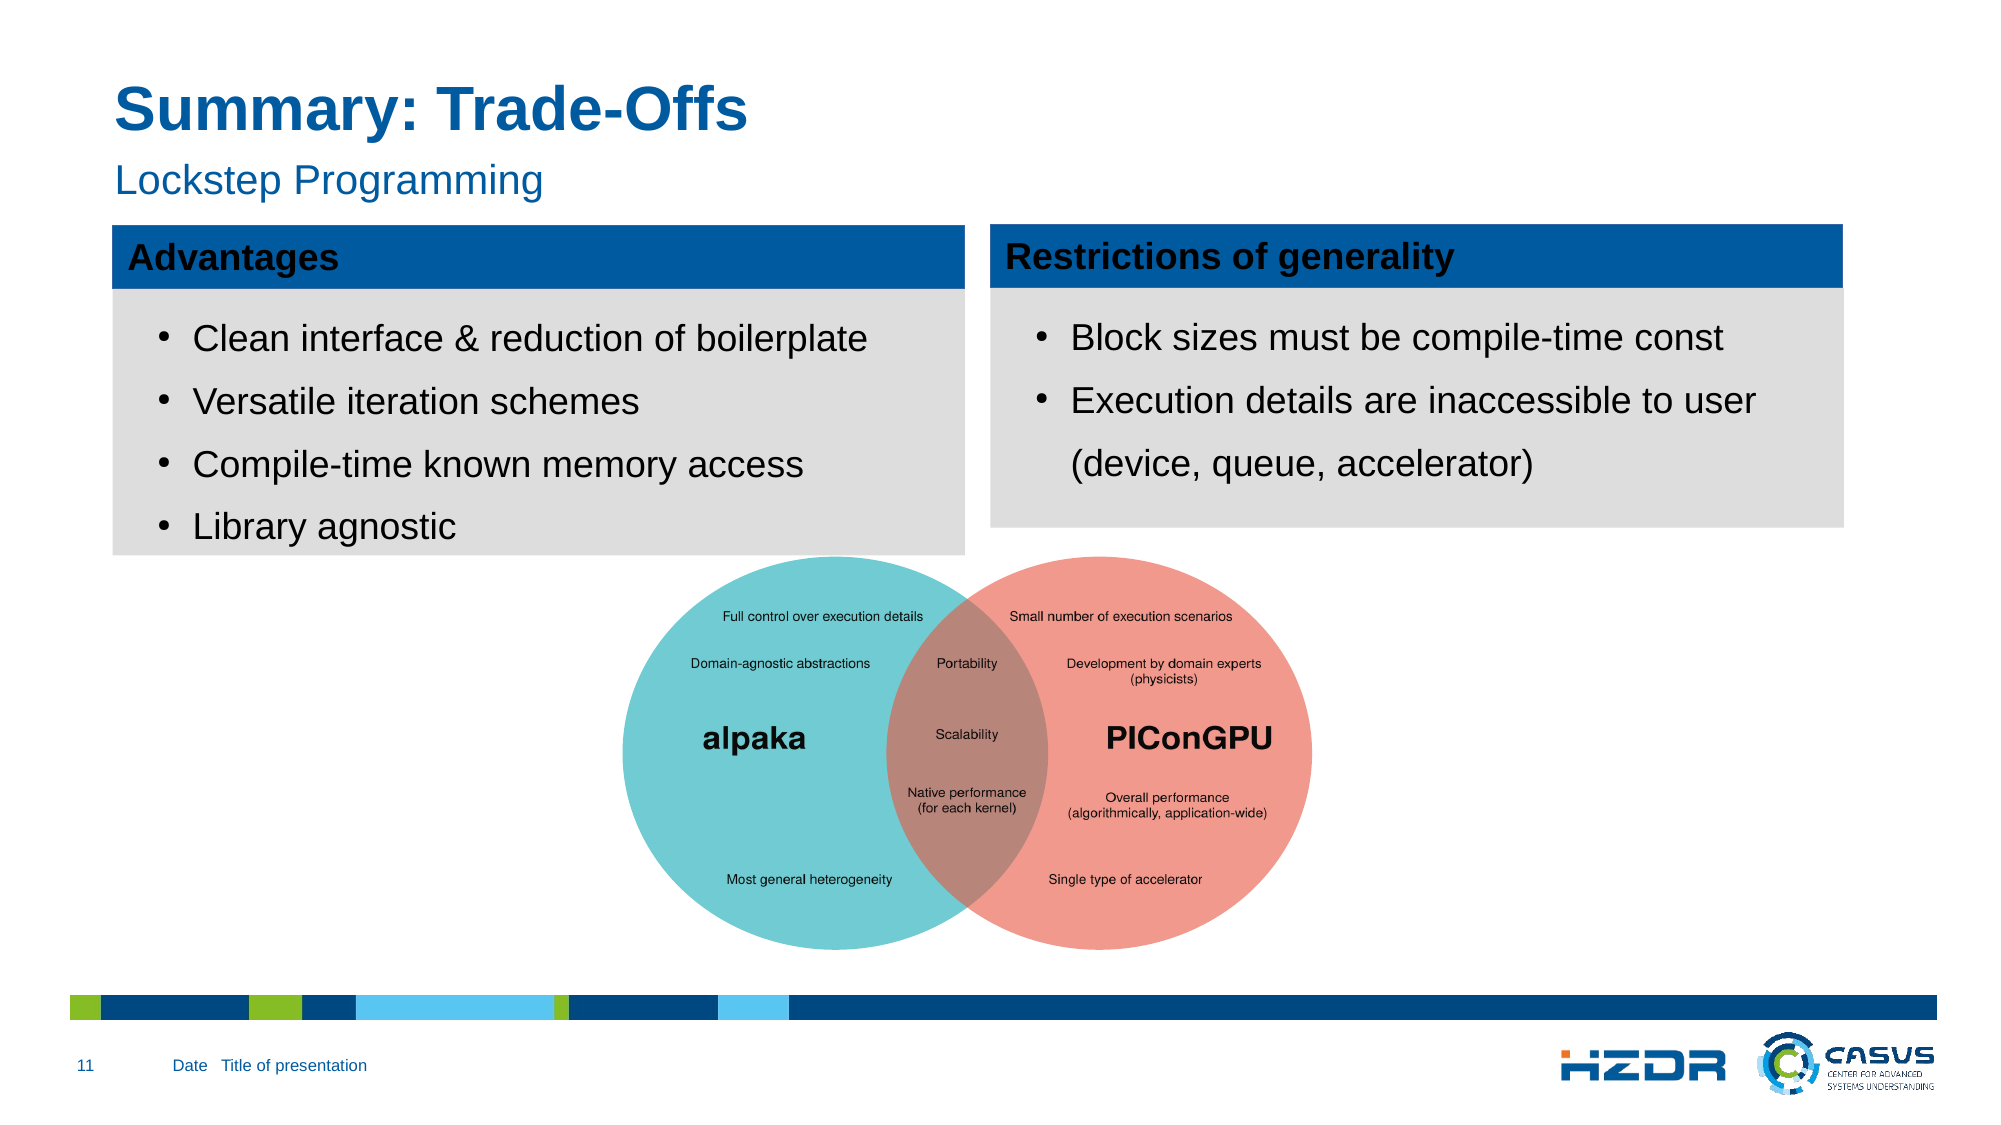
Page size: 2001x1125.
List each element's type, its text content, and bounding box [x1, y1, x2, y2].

text_box Advantages [112, 225, 965, 289]
text_box Block sizes must be compile-time const Execution details are inaccessible to user (device, queue, accelerator) [990, 288, 1844, 528]
text_box Clean interface & reduction of boilerplate Versatile iteration schemes Compile-time known memory access Library agnostic [112, 289, 965, 529]
text_box Lockstep Programming [114, 152, 1267, 208]
slide_number Date [107, 1034, 208, 1095]
text_box Restrictions of generality [990, 224, 1843, 288]
title Summary: Trade-Offs [114, 80, 1934, 148]
picture [70, 995, 101, 1020]
picture [104, 995, 569, 1020]
picture [1757, 1032, 1934, 1095]
picture [622, 556, 1313, 951]
picture [1560, 1049, 1726, 1081]
picture [572, 995, 1937, 1020]
